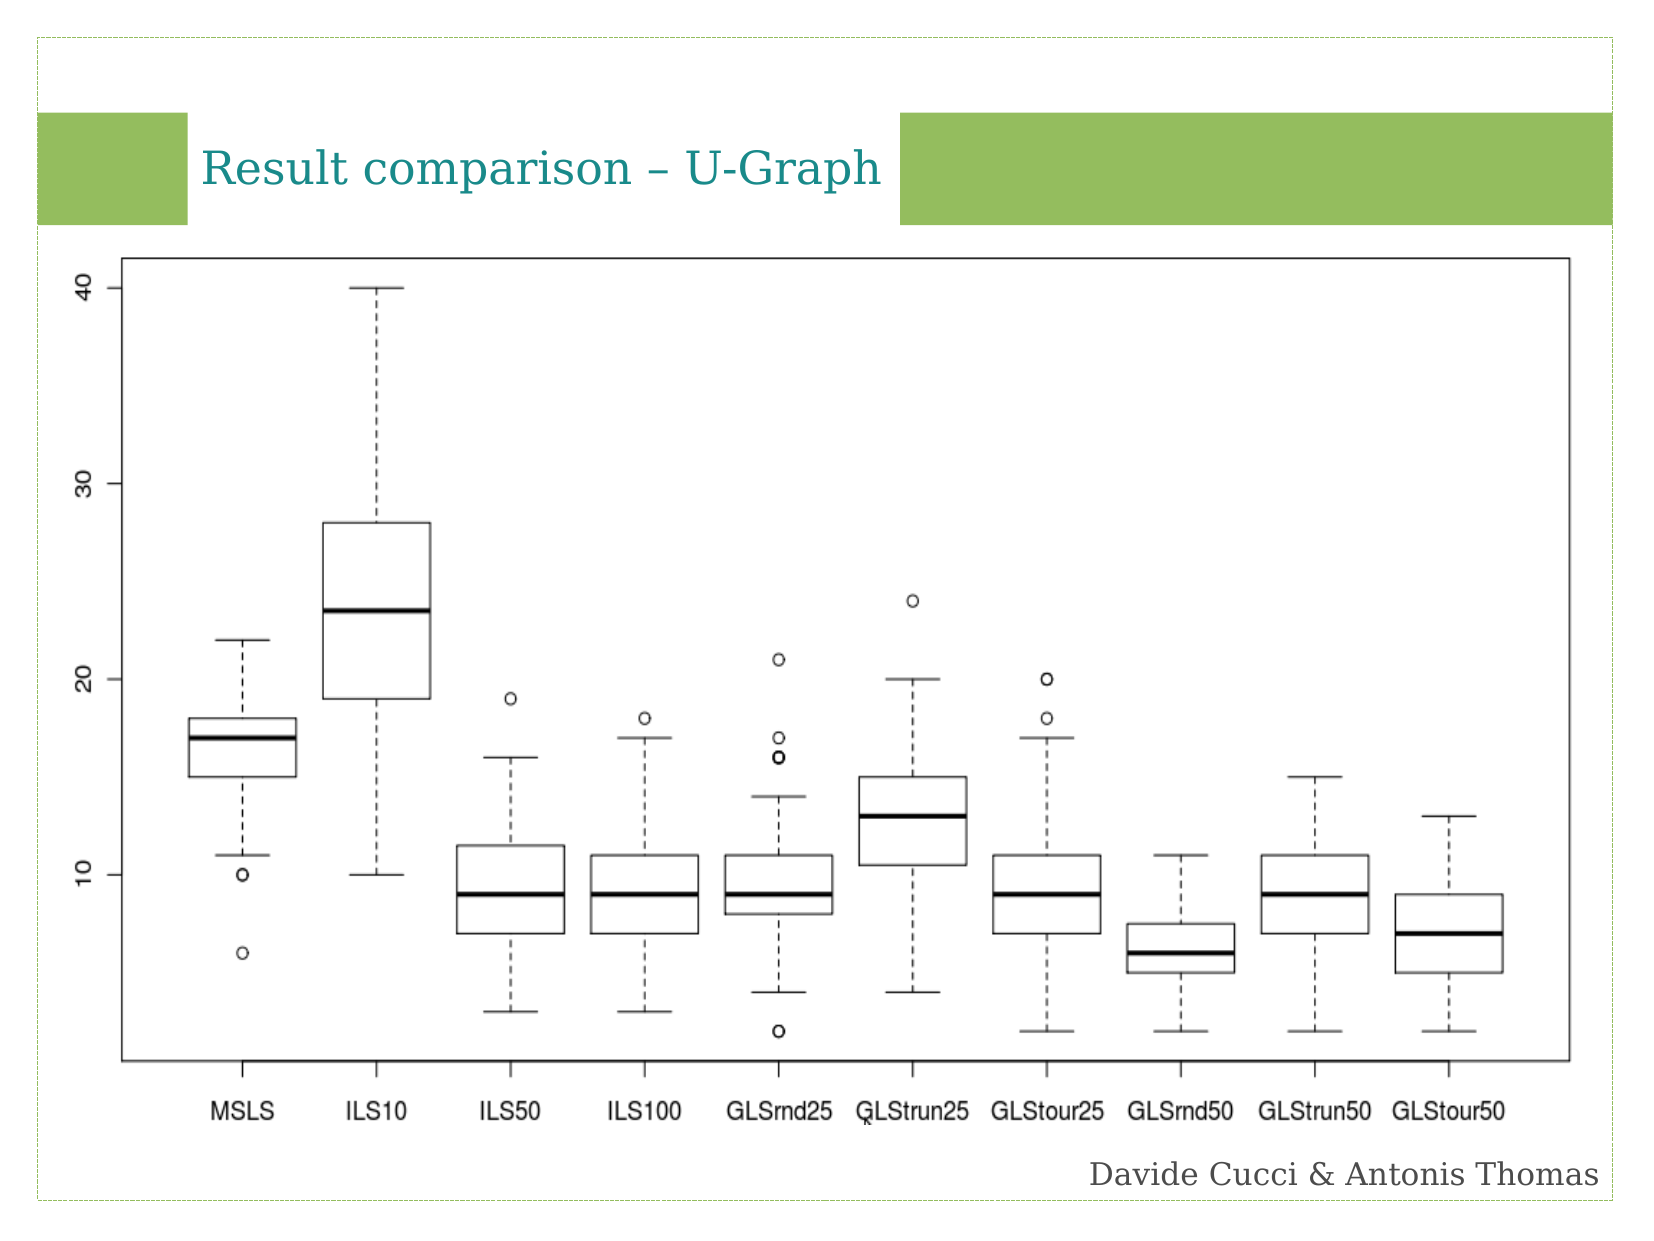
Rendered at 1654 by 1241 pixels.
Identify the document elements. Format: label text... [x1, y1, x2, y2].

text_box Davide Cucci & Antonis Thomas [1074, 1149, 1616, 1201]
picture [71, 253, 1576, 1126]
text_box [900, 112, 1613, 226]
text_box [37, 112, 188, 226]
text_box Result comparison – U-Graph [188, 134, 898, 203]
